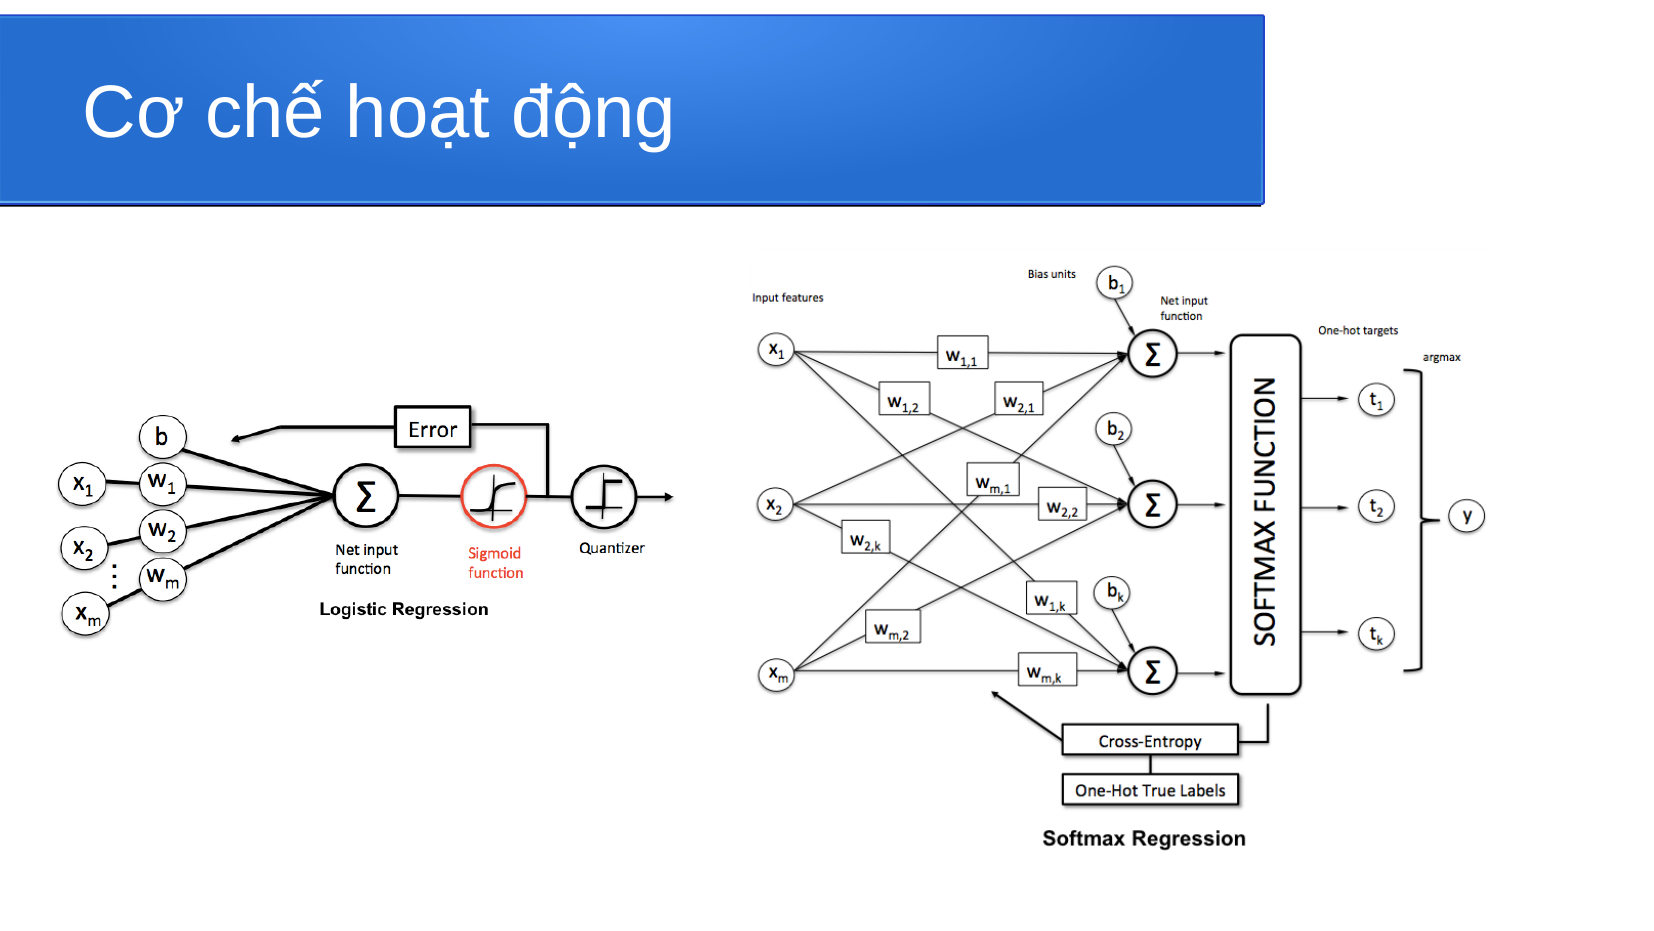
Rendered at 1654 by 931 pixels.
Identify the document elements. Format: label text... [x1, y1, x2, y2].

picture [20, 235, 1572, 864]
title Cơ chế hoạt động [82, 35, 1235, 189]
